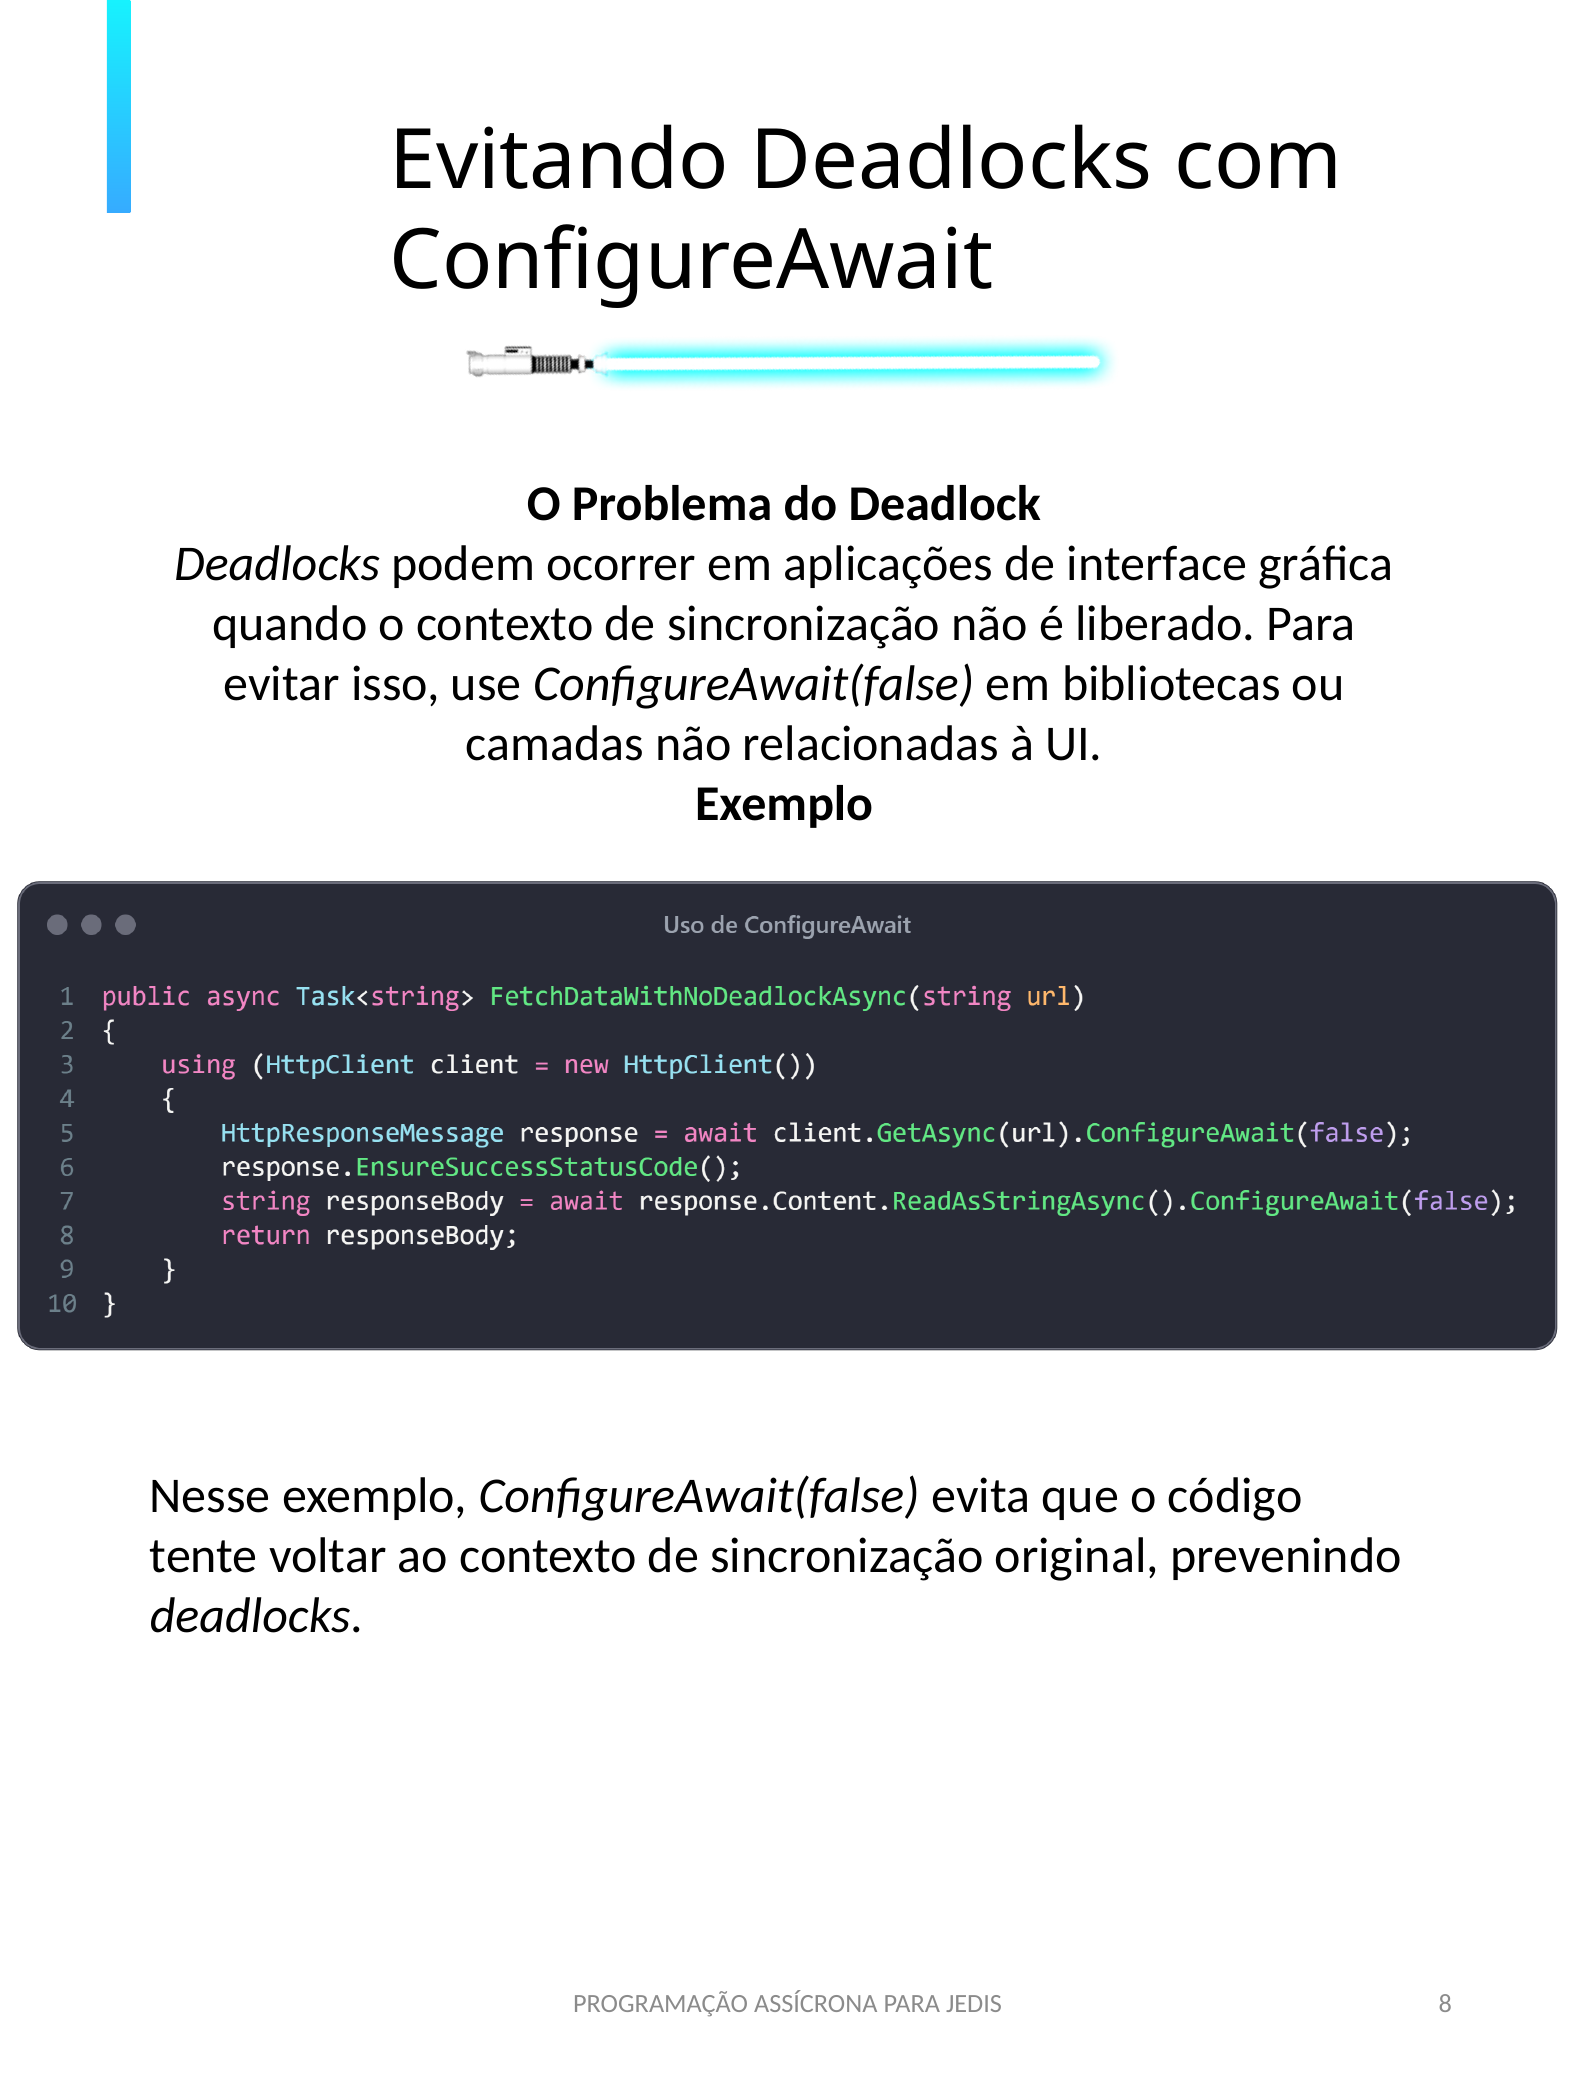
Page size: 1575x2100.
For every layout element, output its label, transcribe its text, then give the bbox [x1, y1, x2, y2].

text_box [106, 0, 131, 213]
text_box O Problema do Deadlock Deadlocks podem ocorrer em aplicações de interface gráfica quando o contexto de sincronização não é liberado. Para evitar isso, use ConfigureAwait(false) em bibliotecas ou camadas não relacionadas à UI. Exemplo [932, 462, 1426, 672]
text_box Nesse exemplo, ConfigureAwait(false) evita que o código tente voltar ao contexto de sincronização original, prevenindo deadlocks. [135, 1559, 1418, 1650]
picture [0, 33, 1575, 1559]
text_box Evitando Deadlocks com ConfigureAwait [375, 98, 612, 313]
text_box Evitando Deadlocks com ConfigureAwait [756, 98, 1575, 313]
text_box O Problema do Deadlock Deadlocks podem ocorrer em aplicações de interface gráfica quando o contexto de sincronização não é liberado. Para evitar isso, use ConfigureAwait(false) em bibliotecas ou camadas não relacionadas à UI. Exemplo [142, 462, 896, 672]
